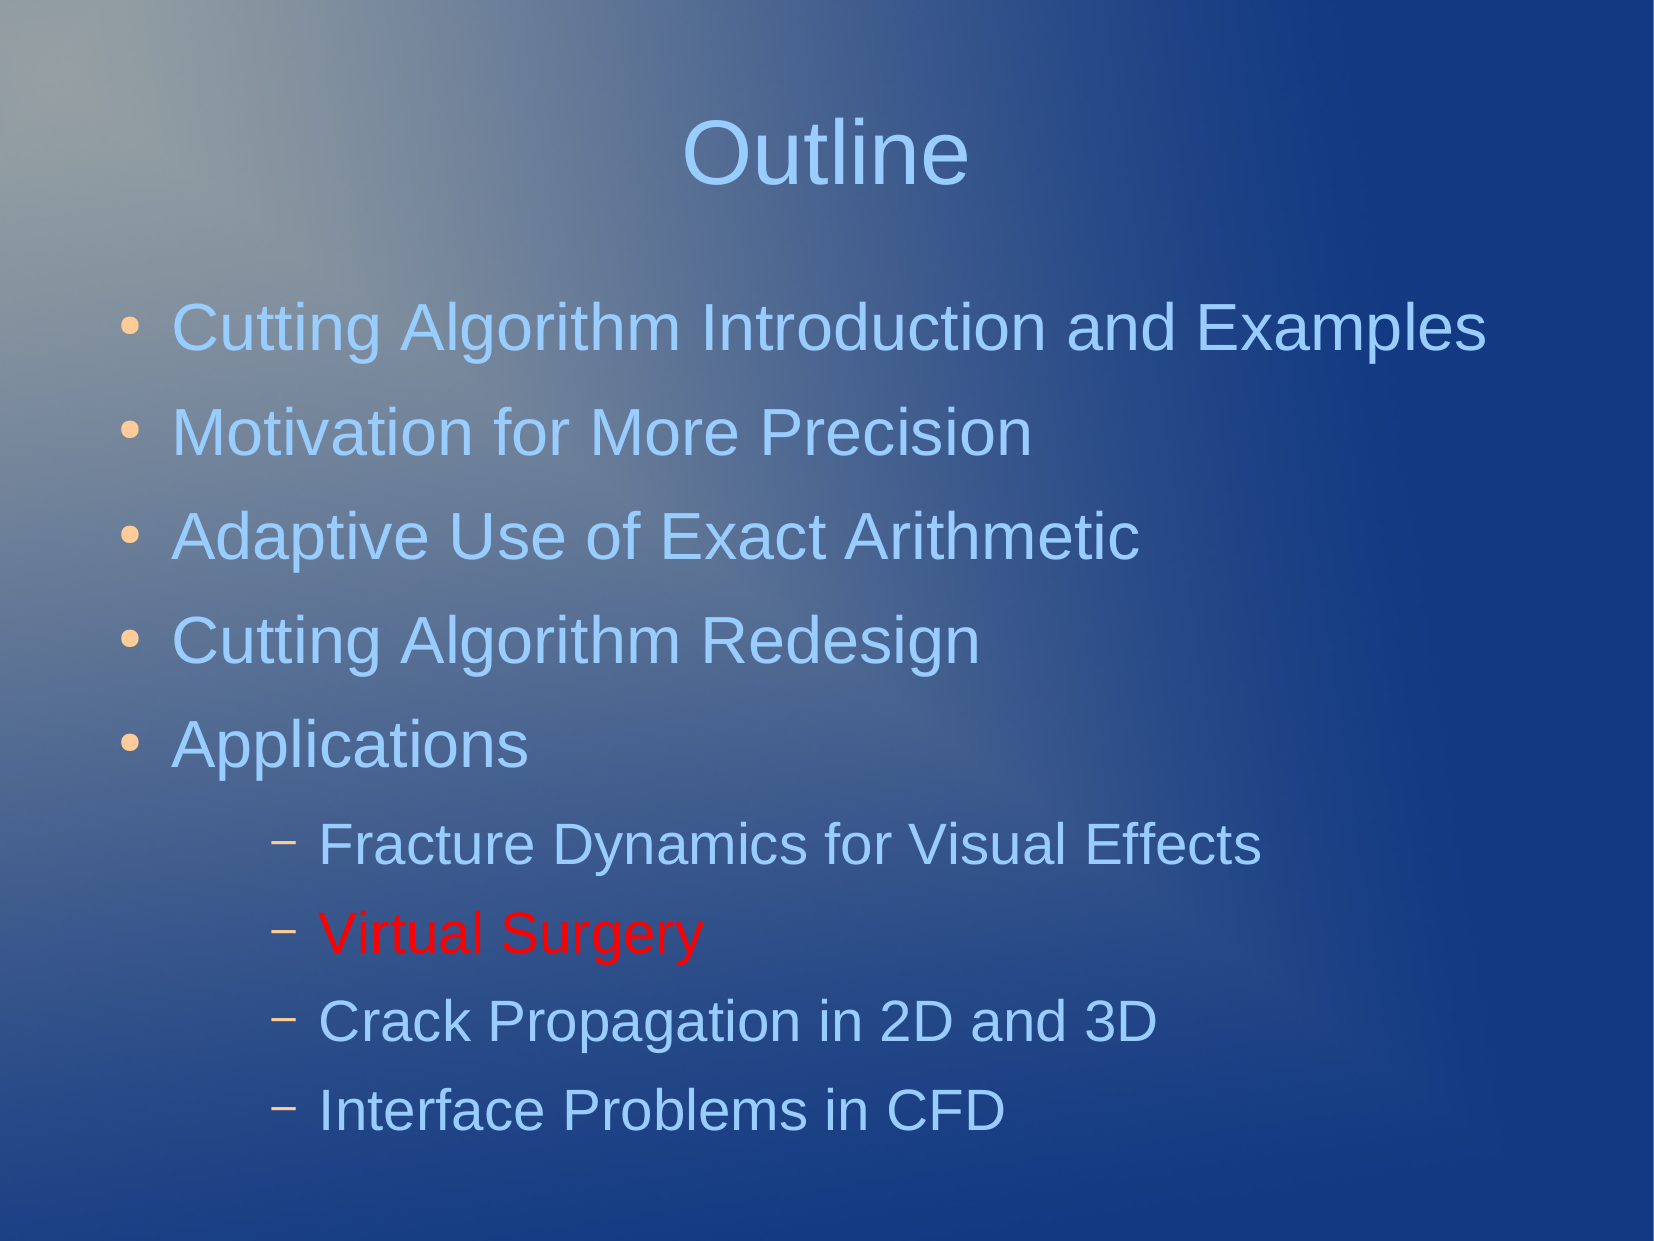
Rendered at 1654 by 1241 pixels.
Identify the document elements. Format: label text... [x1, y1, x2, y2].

picture [0, 0, 1654, 1241]
title Outline [82, 49, 1571, 257]
list Cutting Algorithm Introduction and Examples Motivation for More Precision Adaptive Use of Exact Arithmetic Cutting Algorithm Redesign Applications Fracture Dynamics for Visual Effects Virtual Surgery Crack Propagation in 2D and 3D Interface Problems in CFD [82, 290, 1571, 1142]
